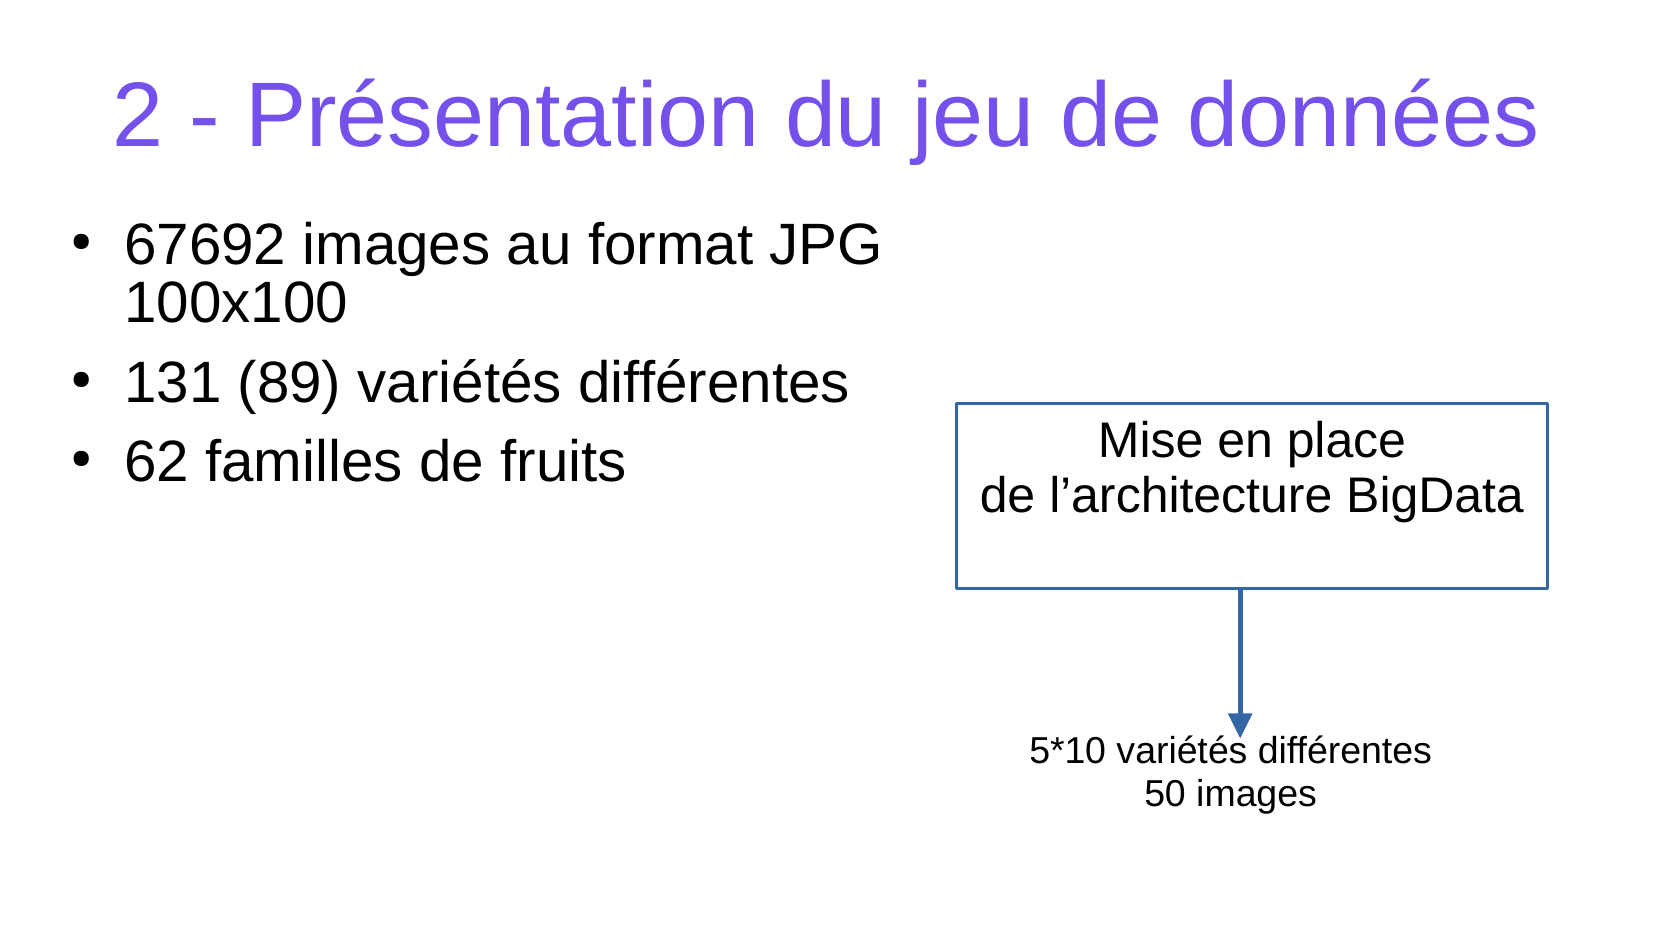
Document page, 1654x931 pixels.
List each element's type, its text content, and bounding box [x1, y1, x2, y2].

list 67692 images au format JPG 100x100 131 (89) variétés différentes 62 familles de fruits [53, 217, 1004, 827]
title 2 - Présentation du jeu de données [82, 37, 1571, 193]
text_box Mise en place de l’architecture BigData [956, 403, 1548, 589]
text_box 5*10 variétés différentes 50 images [1014, 722, 1447, 857]
